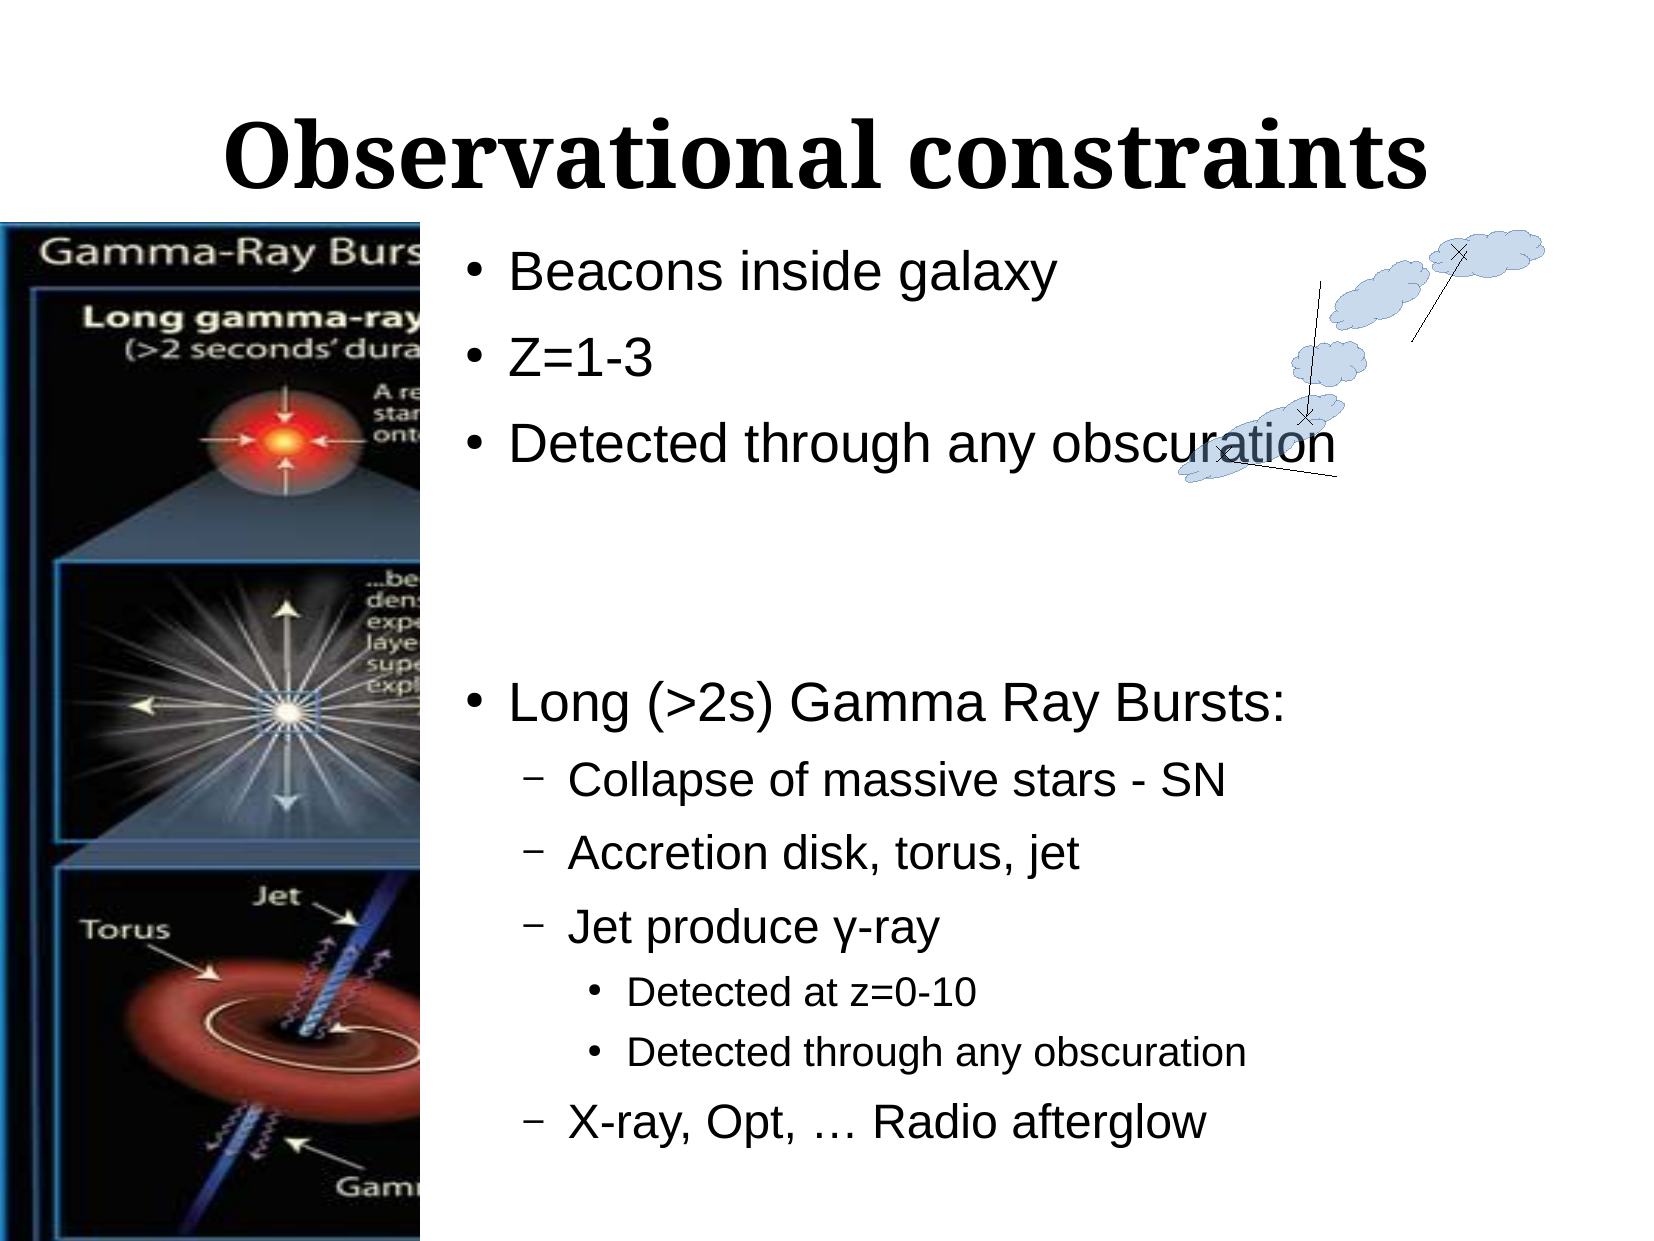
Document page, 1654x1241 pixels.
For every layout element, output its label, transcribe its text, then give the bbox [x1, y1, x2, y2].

text_box [1329, 260, 1430, 331]
text_box [1429, 230, 1545, 278]
title Observational constraints [82, 49, 1571, 257]
text_box [1178, 394, 1345, 483]
list Beacons inside galaxy Z=1-3 Detected through any obscuration Long (>2s) Gamma Ray Bursts: Collapse of massive stars - SN Accretion disk, torus, jet Jet produce γ-ray Detected at z=0-10 Detected through any obscuration X-ray, Opt, … Radio afterglow [450, 240, 1516, 1156]
picture [0, 222, 420, 1241]
text_box [1291, 341, 1367, 387]
